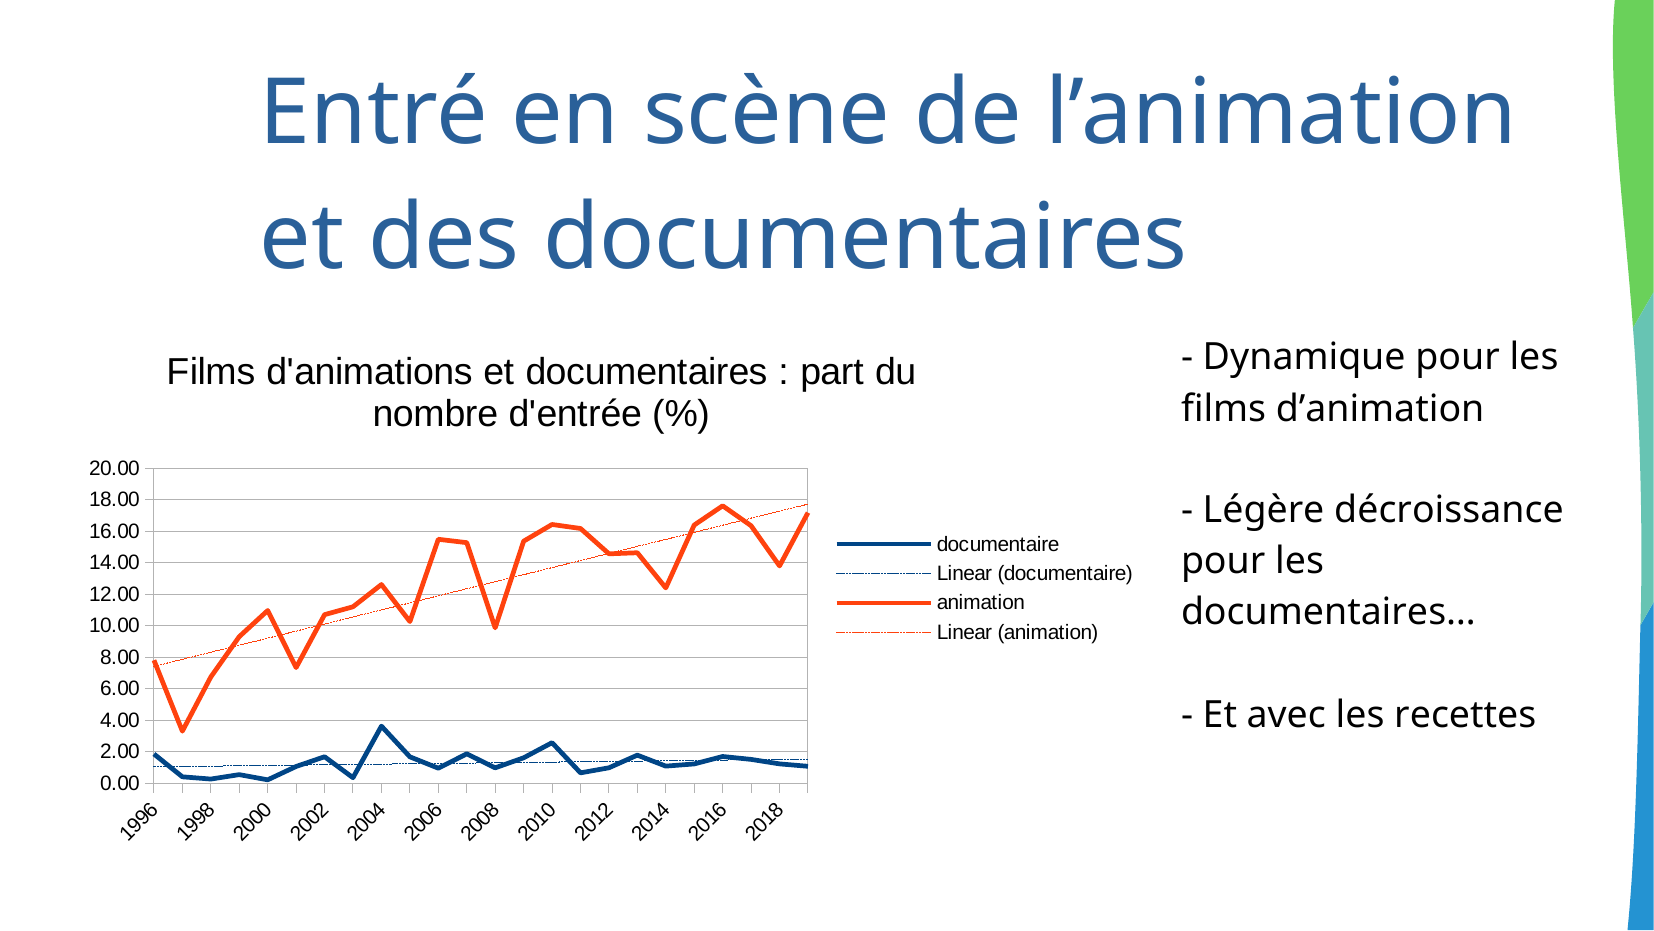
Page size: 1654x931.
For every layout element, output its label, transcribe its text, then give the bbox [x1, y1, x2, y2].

text_box - Dynamique pour les films d’animation - Légère décroissance pour les documentaires… - Et avec les recettes [1181, 329, 1595, 739]
title Entré en scène de l’animation et des documentaires [118, 46, 1543, 296]
chart [67, 320, 1152, 857]
